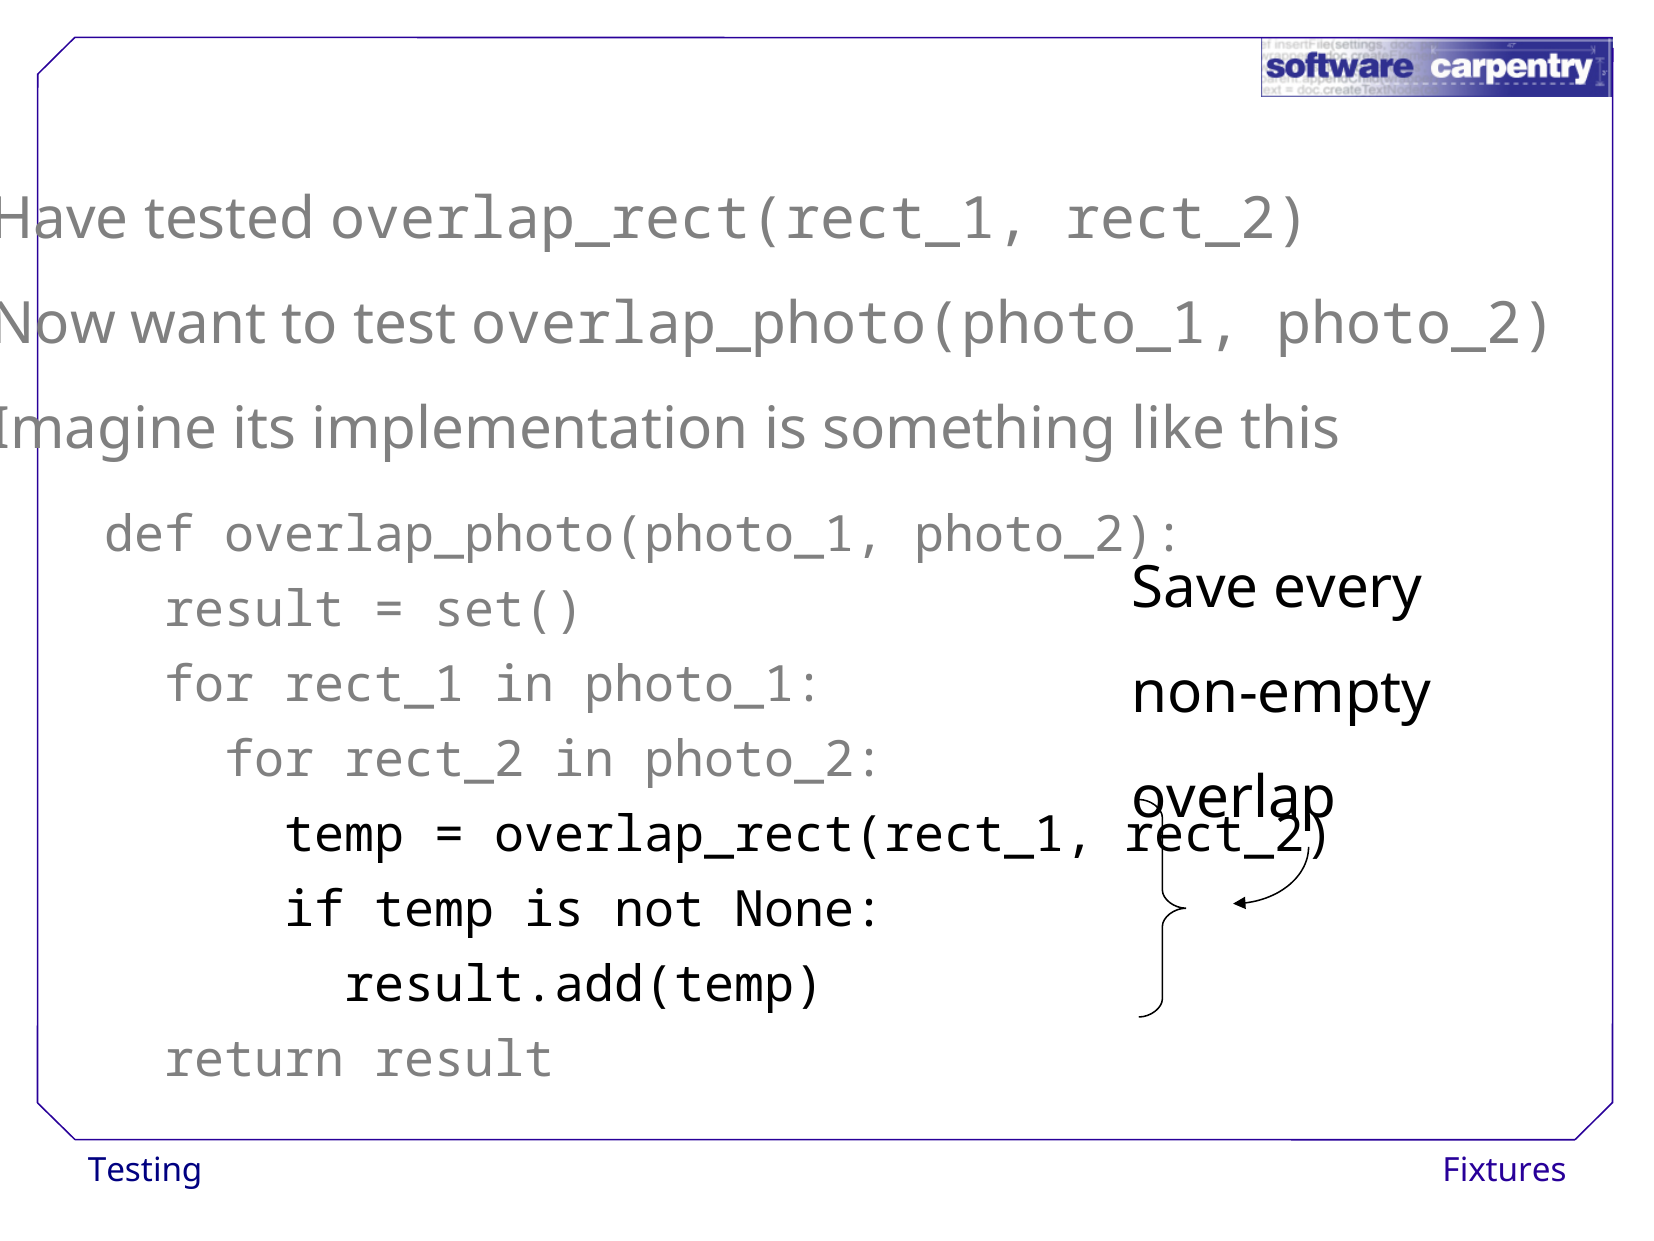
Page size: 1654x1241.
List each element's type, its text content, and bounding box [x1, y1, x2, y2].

picture [1261, 39, 1613, 97]
text_box def overlap_photo(photo_1, photo_2): result = set() for rect_1 in photo_1: for rect_2 in photo_2: temp = overlap_rect(rect_1, rect_2) if temp is not None: result.add(temp) return result [89, 479, 1015, 1108]
text_box Save every non-empty overlap [1116, 506, 1597, 838]
text_box Have tested overlap_rect(rect_1, rect_2) Now want to test overlap_photo(photo_1, photo_2) Imagine its implementation is something like this [0, 138, 1654, 469]
